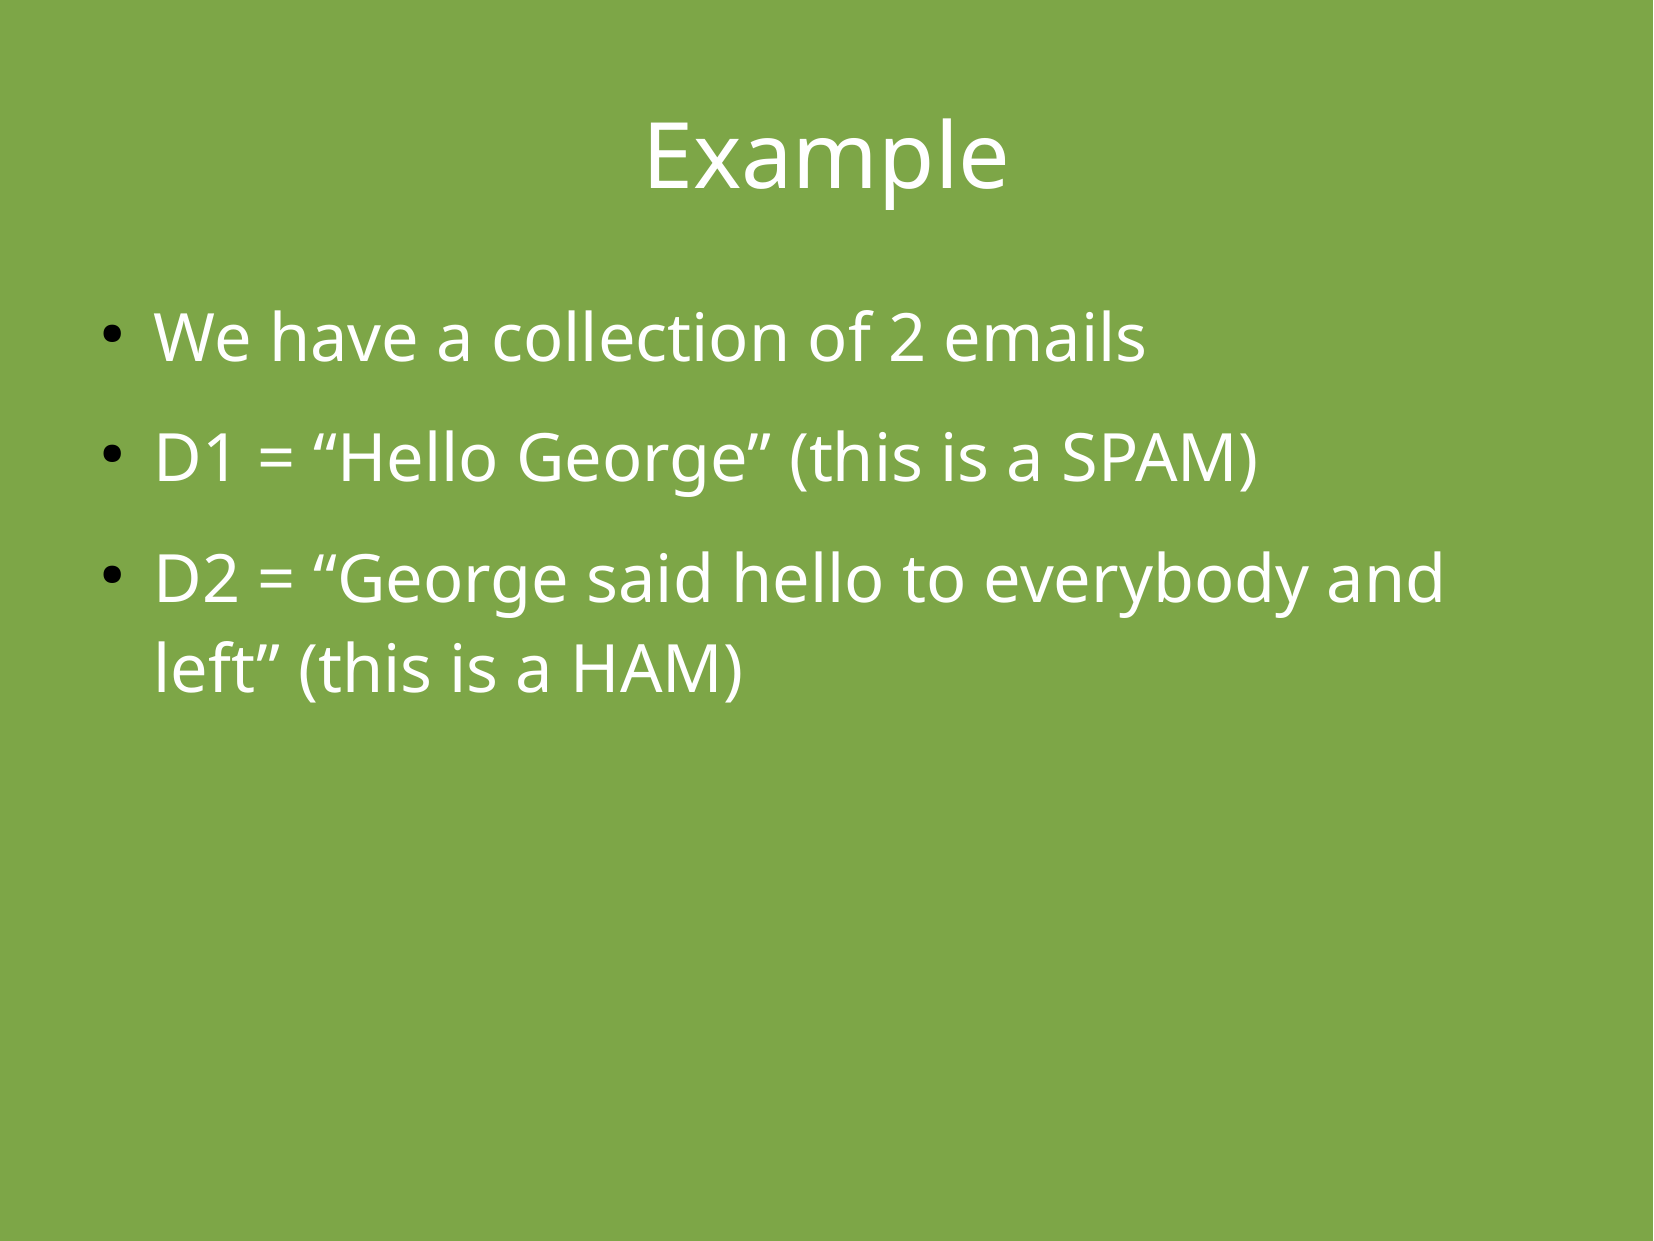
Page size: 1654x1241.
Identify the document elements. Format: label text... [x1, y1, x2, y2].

list We have a collection of 2 emails D1 = “Hello George” (this is a SPAM) D2 = “George said hello to everybody and left” (this is a HAM) [82, 290, 1538, 1010]
title Example [82, 49, 1571, 257]
